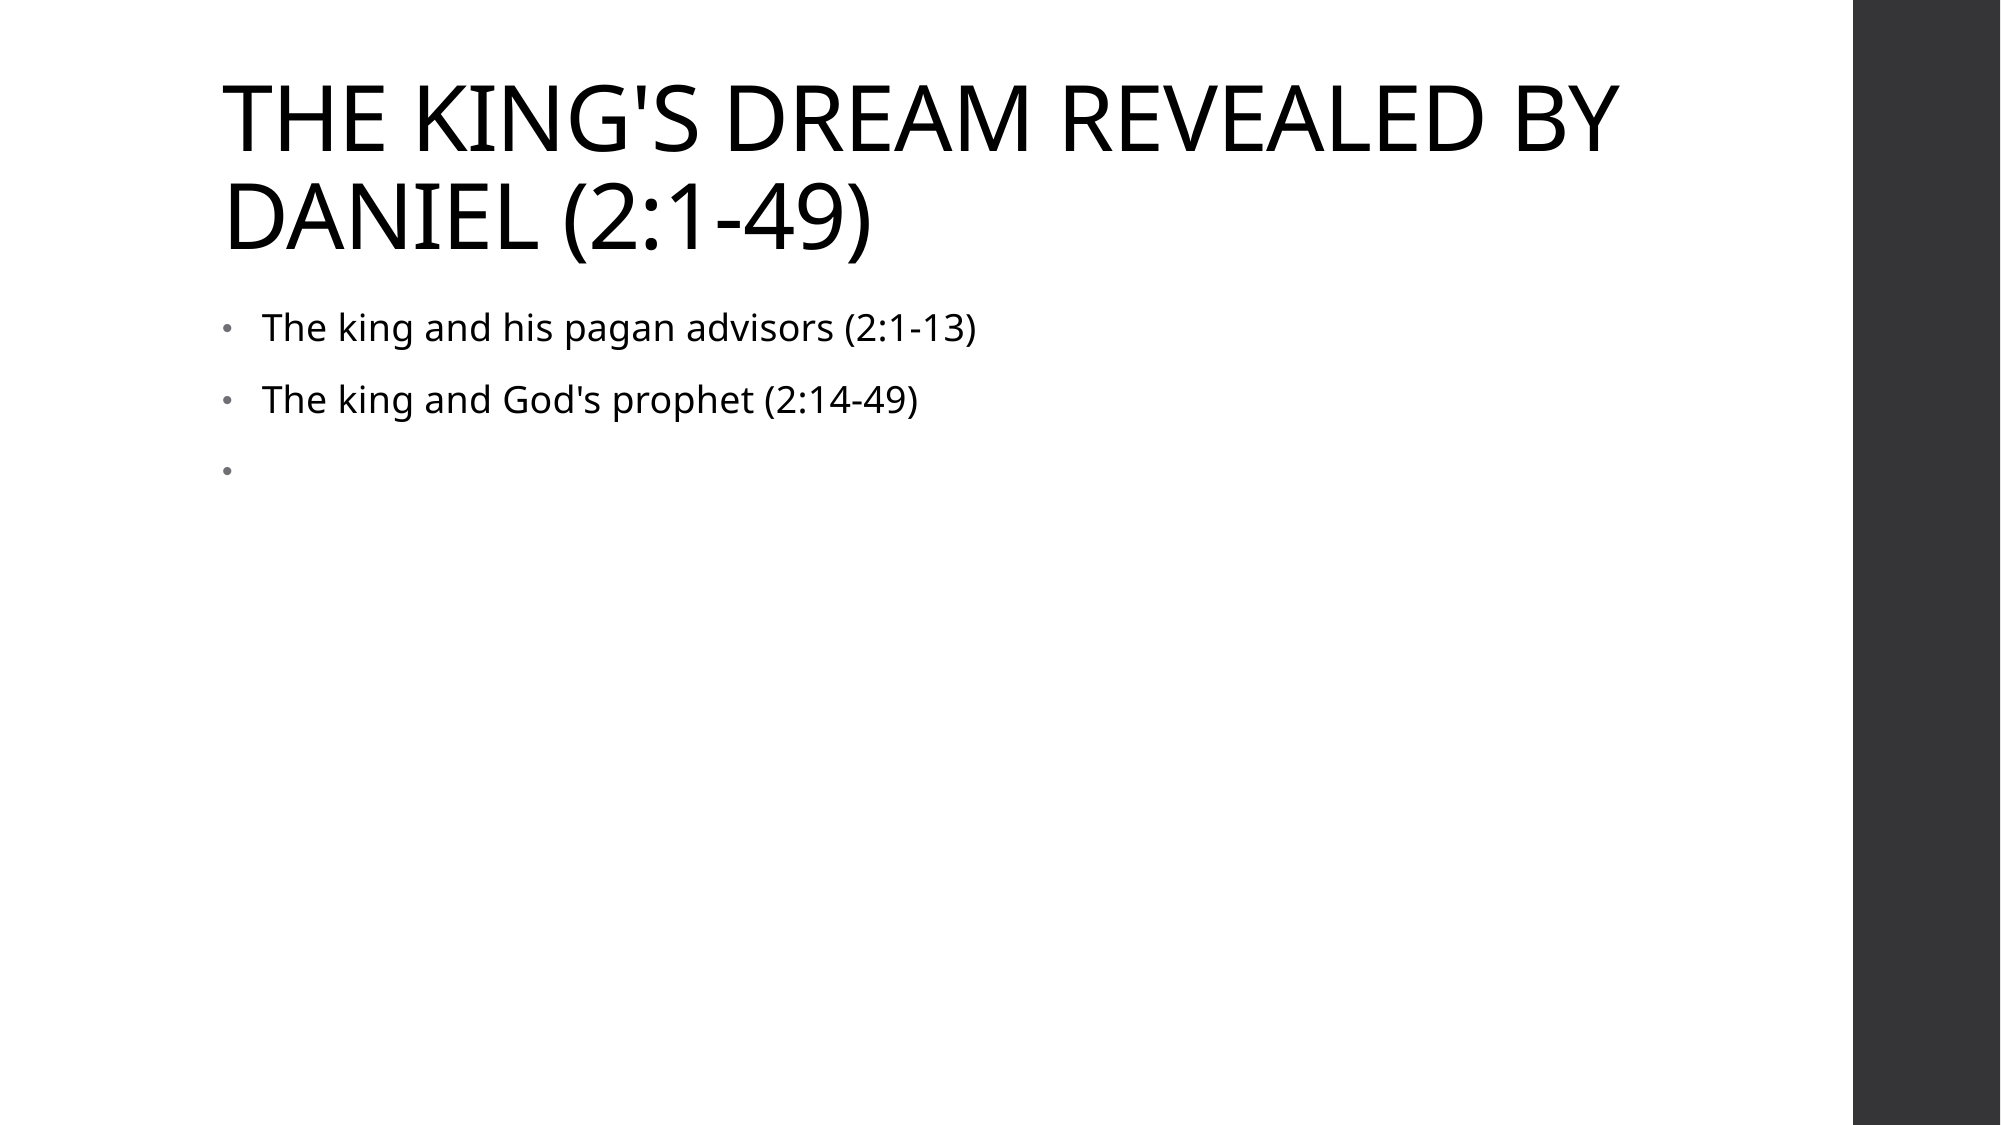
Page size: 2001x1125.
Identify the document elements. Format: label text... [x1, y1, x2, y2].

list The king and his pagan advisors (2:1-13) The king and God's prophet (2:14-49) [206, 299, 1617, 1014]
title THE KING'S DREAM REVEALED BY DANIEL (2:1-49) [206, 60, 1797, 278]
